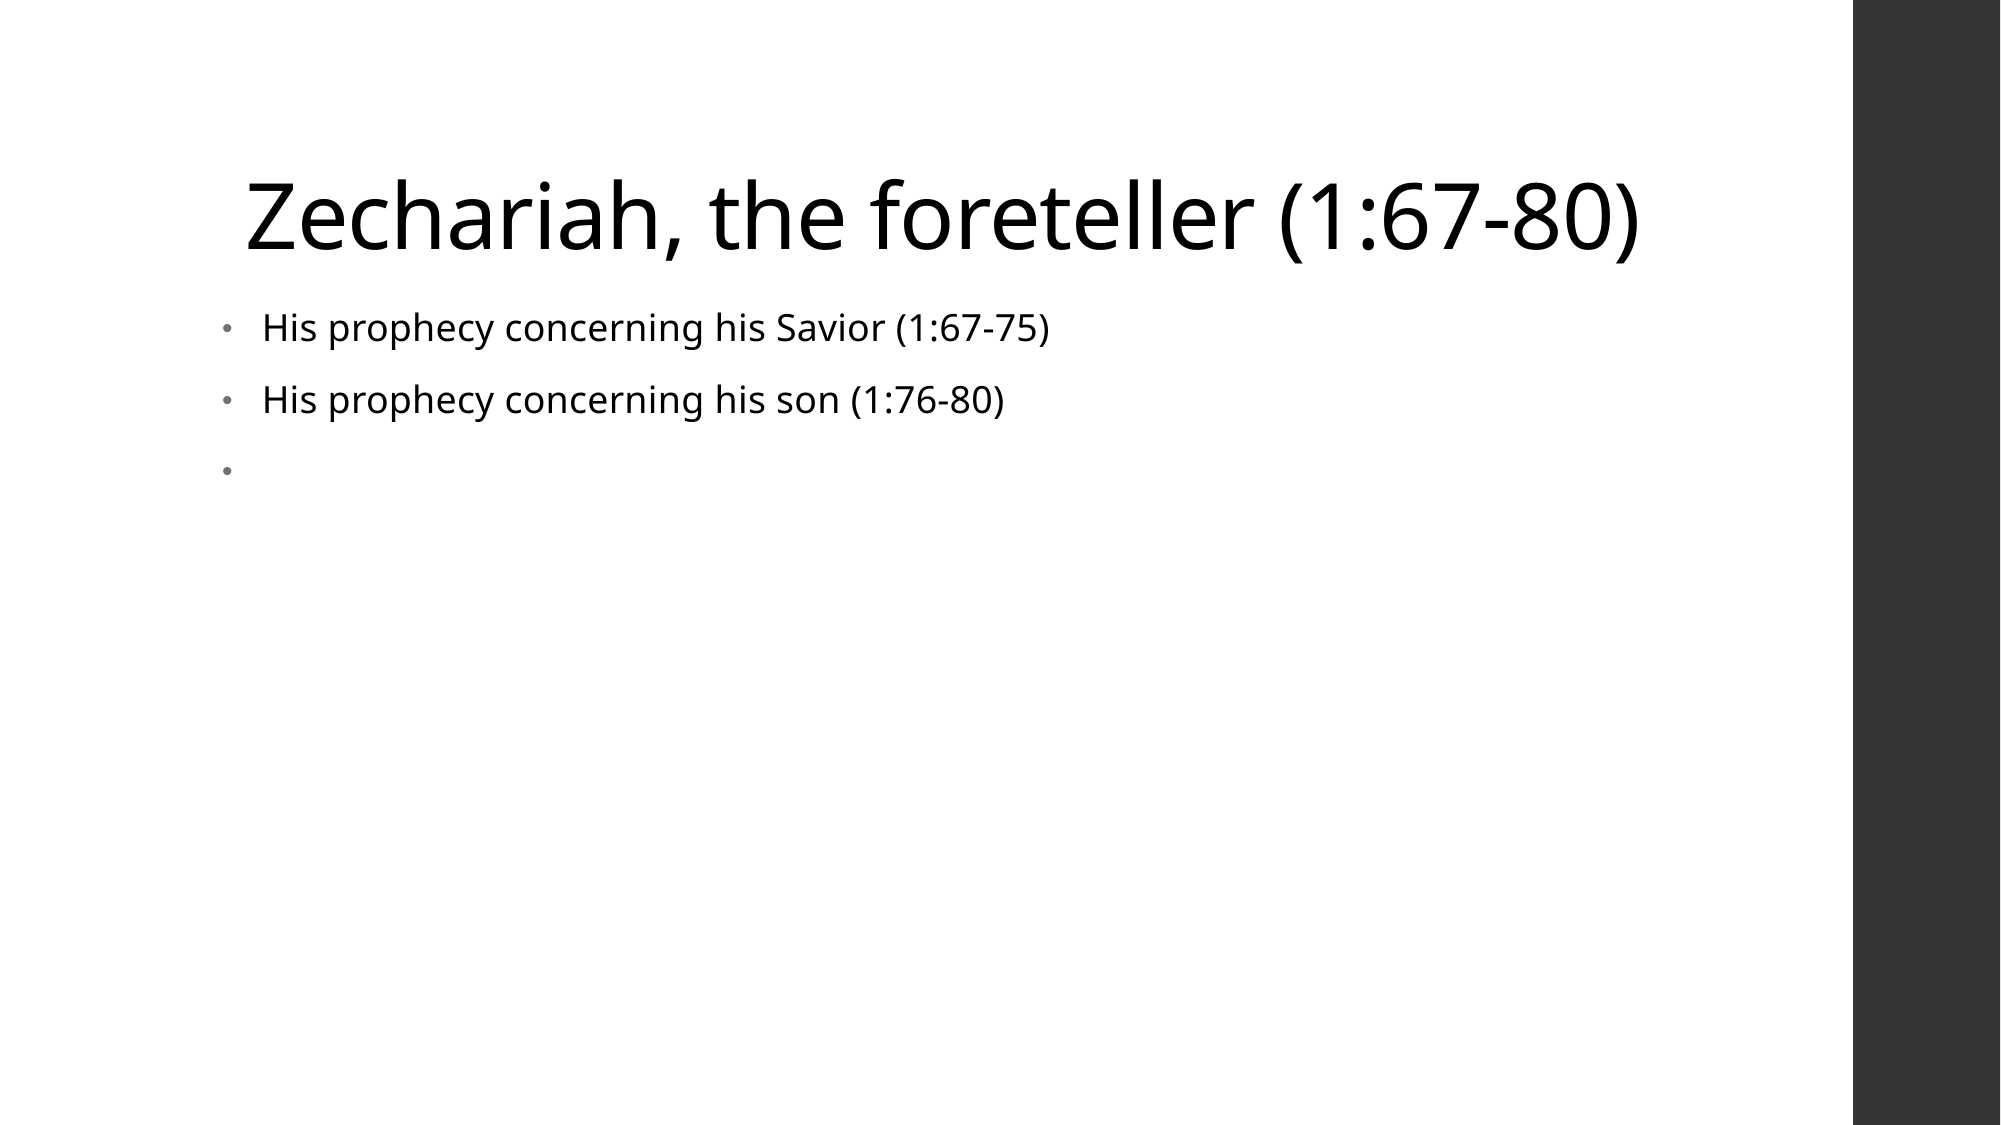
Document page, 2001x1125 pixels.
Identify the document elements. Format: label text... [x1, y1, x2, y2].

list His prophecy concerning his Savior (1:67-75) His prophecy concerning his son (1:76-80) [206, 299, 1617, 1014]
title Zechariah, the foreteller (1:67-80) [206, 60, 1797, 278]
